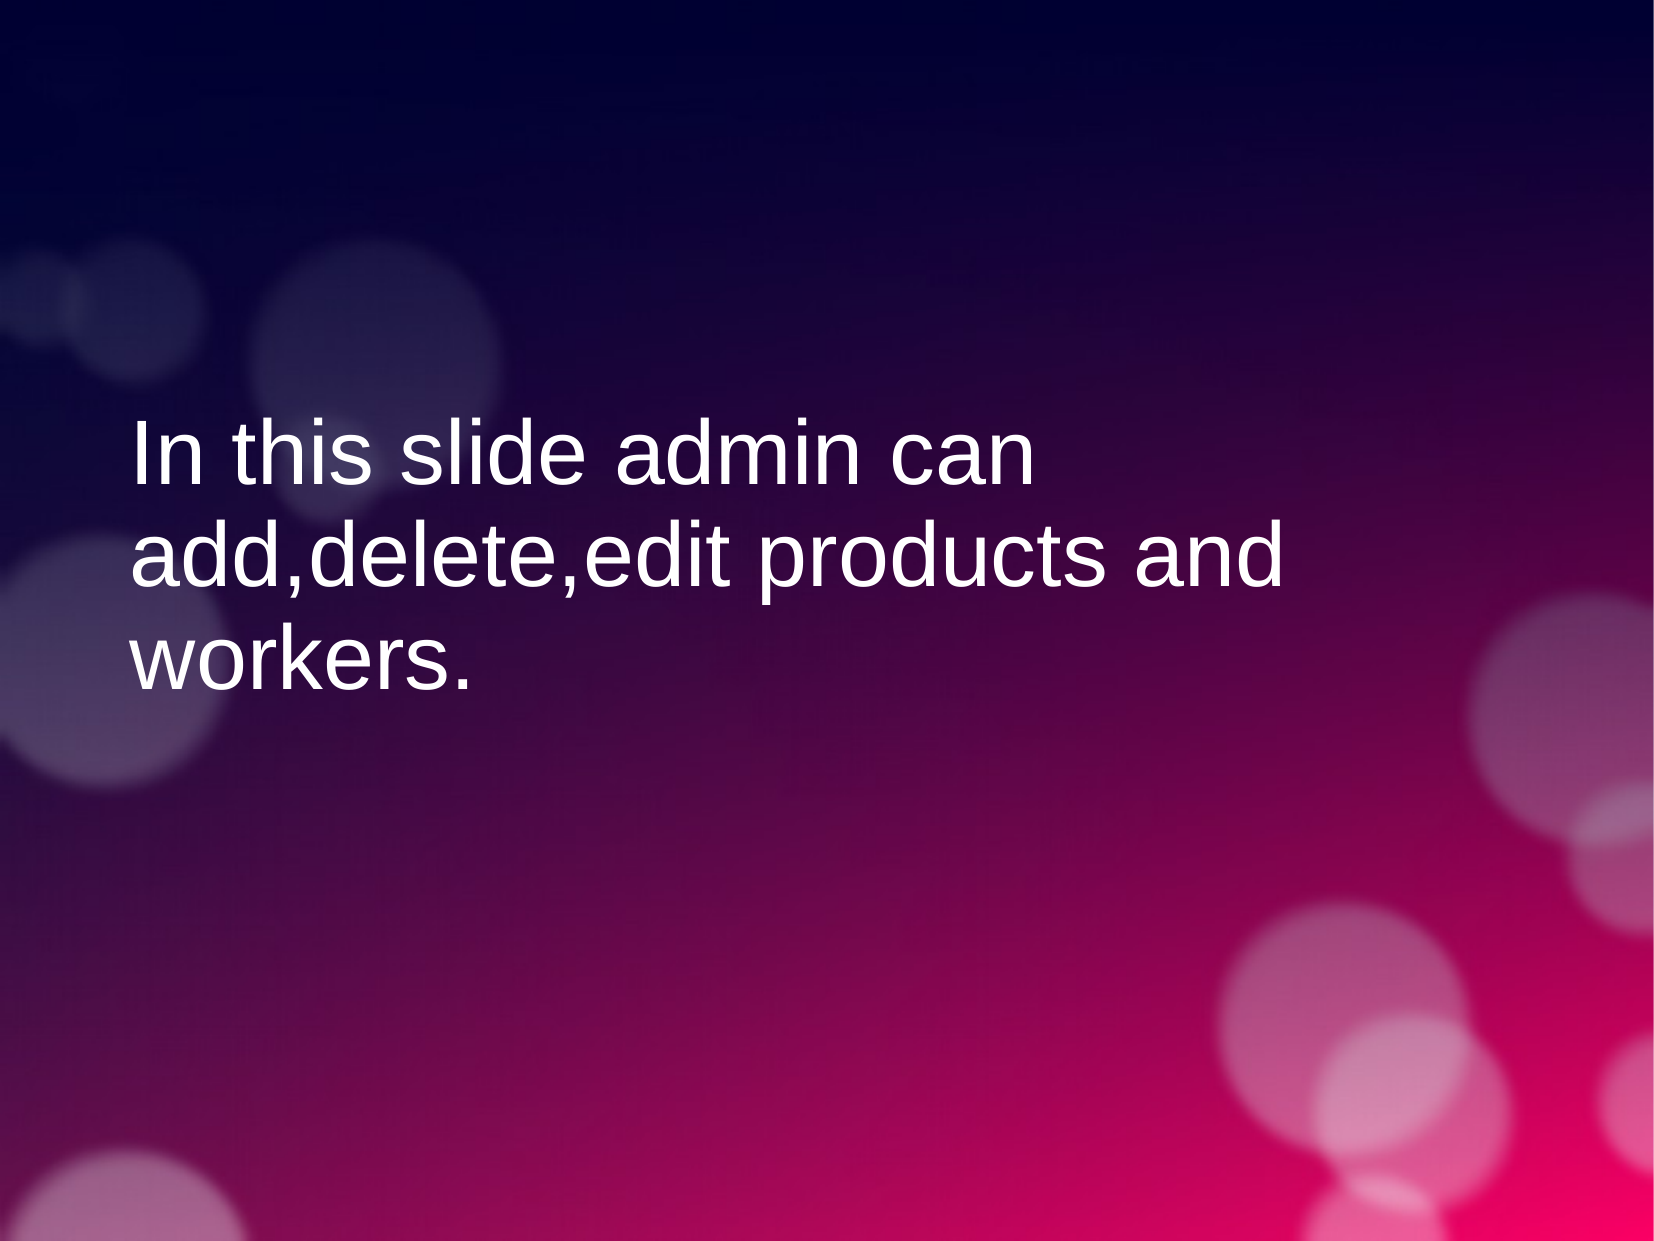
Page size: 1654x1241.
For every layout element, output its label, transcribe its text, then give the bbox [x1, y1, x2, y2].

picture [0, 0, 1654, 1241]
title In this slide admin can add,delete,edit products and workers. [129, 401, 1619, 709]
